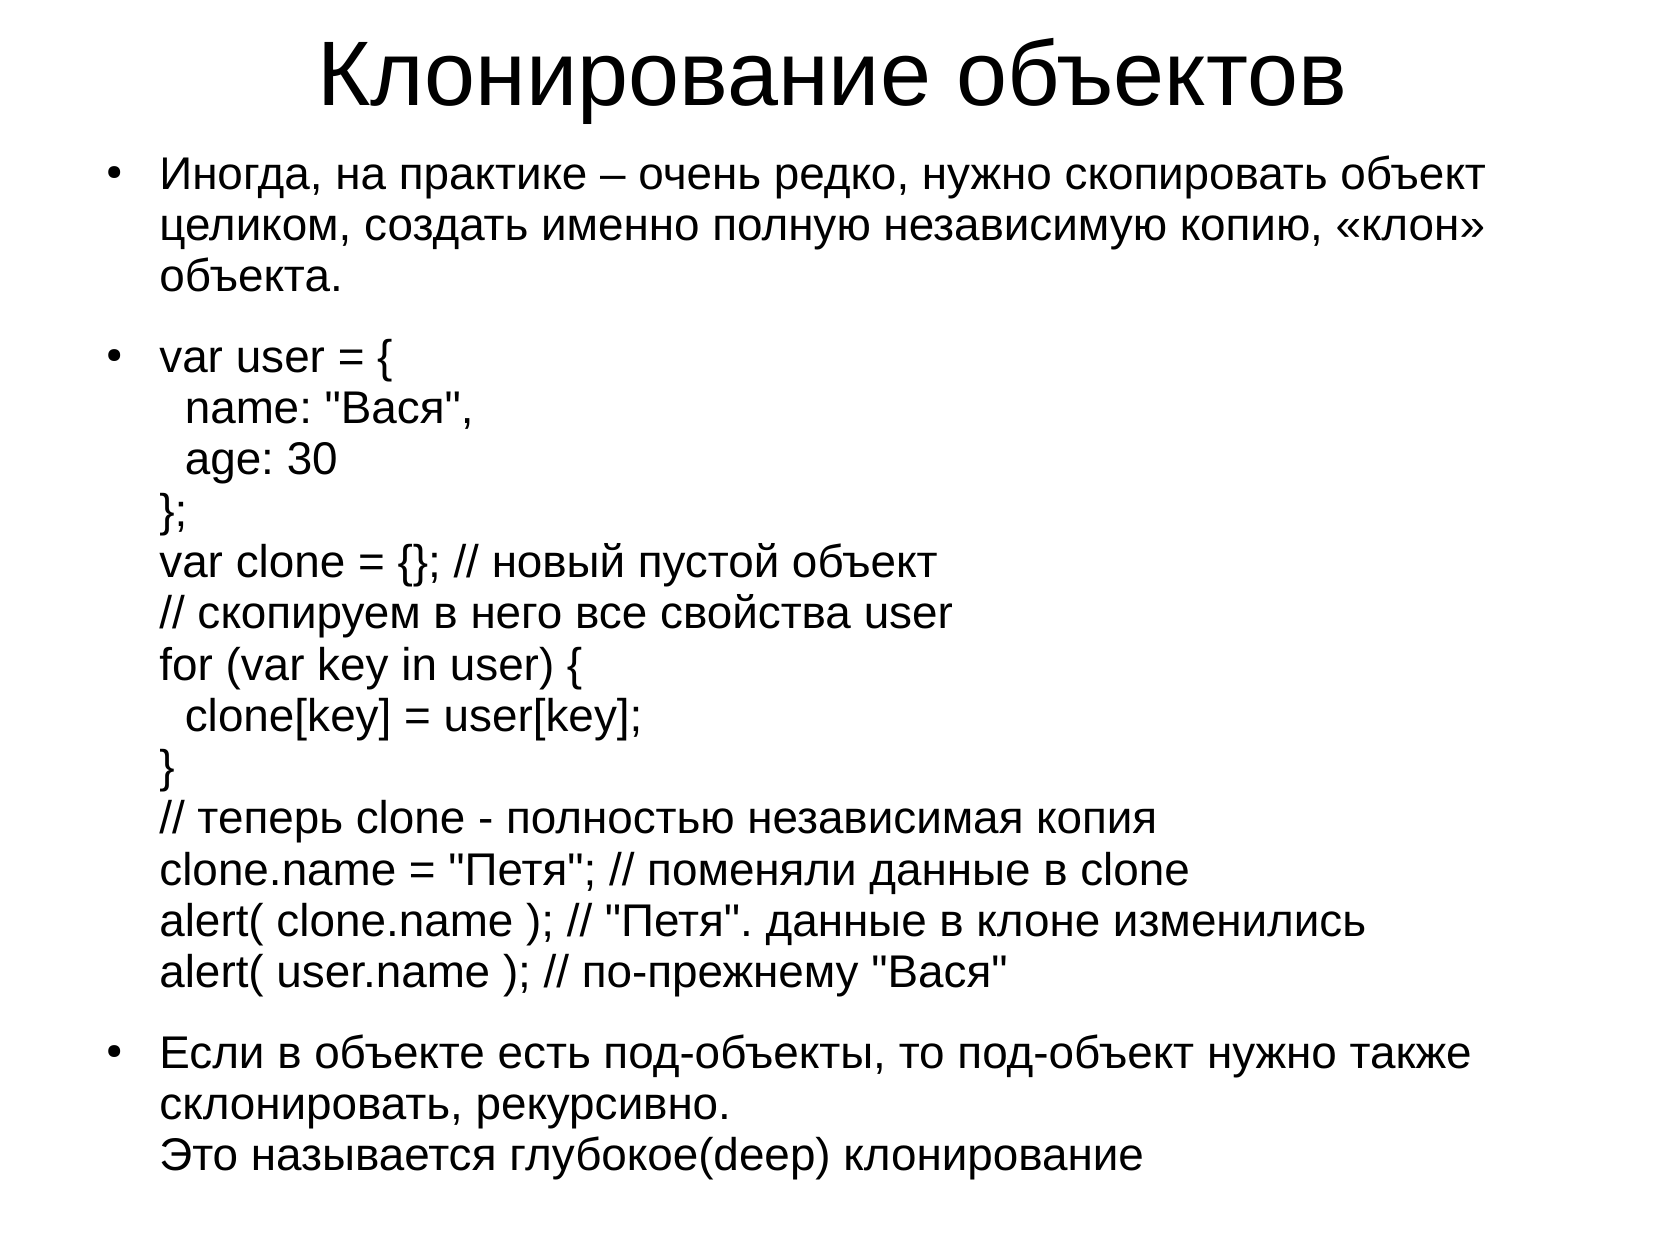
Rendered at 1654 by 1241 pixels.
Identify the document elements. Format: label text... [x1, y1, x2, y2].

list Иногда, на практике – очень редко, нужно скопировать объект целиком, создать именно полную независимую копию, «клон» объекта. var user = { name: "Вася", age: 30 }; var clone = {}; // новый пустой объект // скопируем в него все свойства user for (var key in user) { clone[key] = user[key]; } // теперь clone - полностью независимая копия clone.name = "Петя"; // поменяли данные в clone alert( clone.name ); // "Петя". данные в клоне изменились alert( user.name ); // по-прежнему "Вася" Если в объекте есть под-объекты, то под-объект нужно также склонировать, рекурсивно. Это называется глубокое(deep) клонирование [88, 147, 1577, 1177]
title Клонирование объектов [88, 0, 1577, 147]
